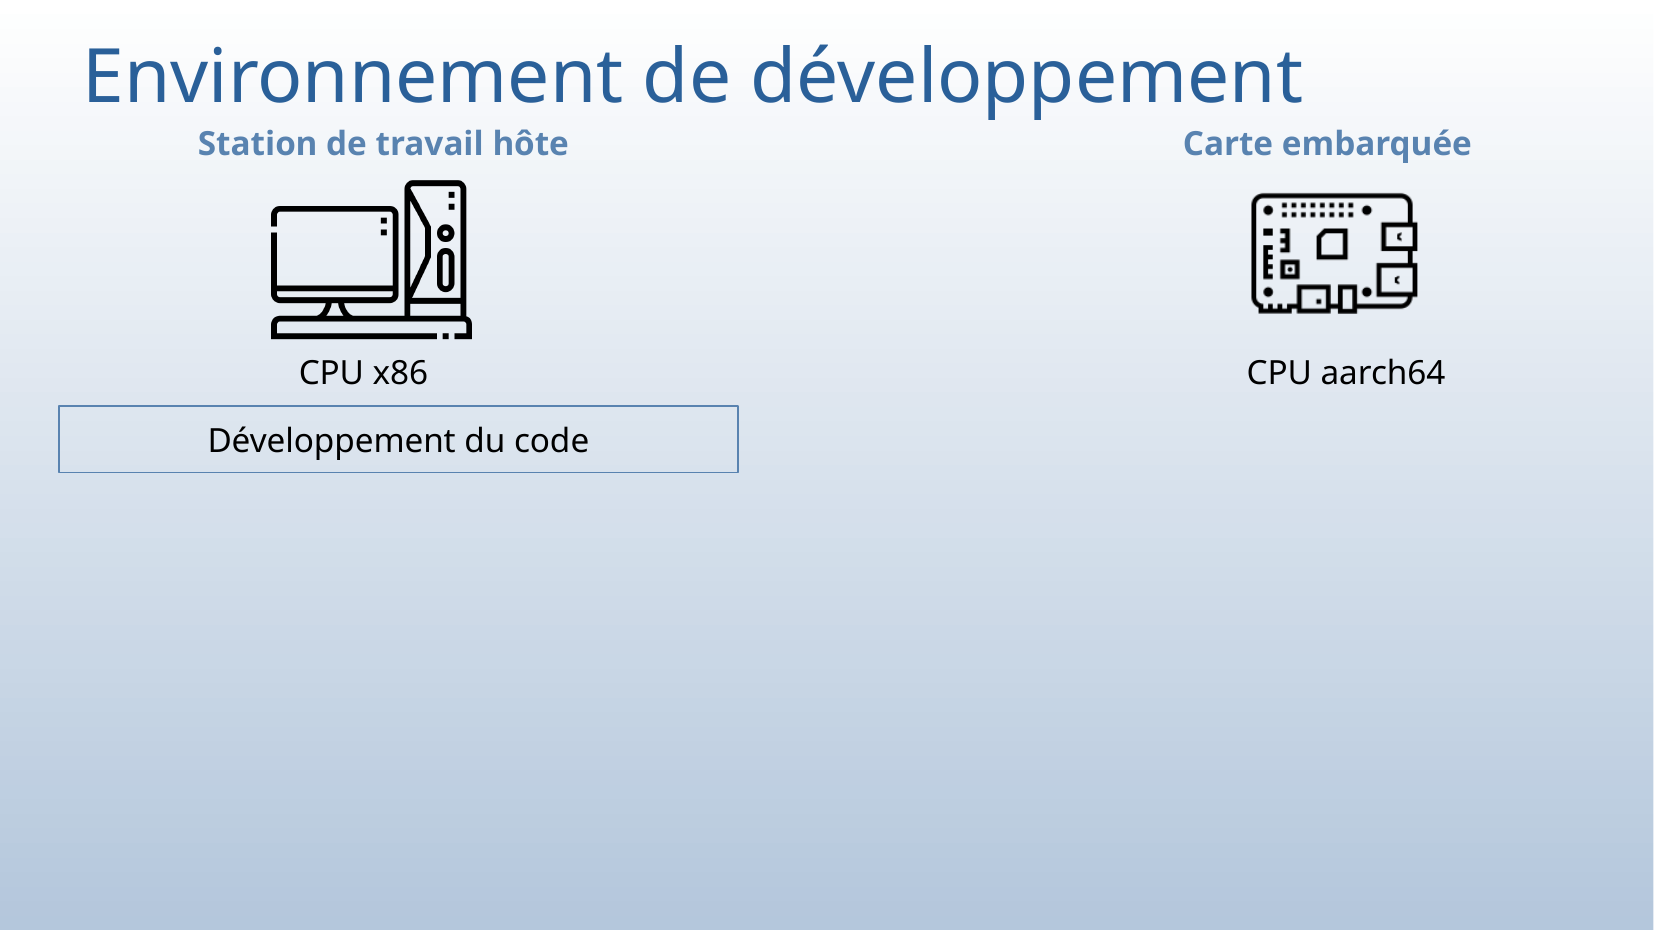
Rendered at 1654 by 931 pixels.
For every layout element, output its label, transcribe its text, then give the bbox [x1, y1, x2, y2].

picture [271, 173, 472, 341]
text_box Carte embarquée [1145, 112, 1519, 173]
text_box CPU x86 [242, 341, 485, 402]
picture [1216, 173, 1453, 341]
text_box Développement du code [59, 405, 739, 473]
text_box Station de travail hôte [147, 112, 621, 173]
title Environnement de développement [82, 0, 1571, 151]
text_box CPU aarch64 [1216, 341, 1477, 402]
